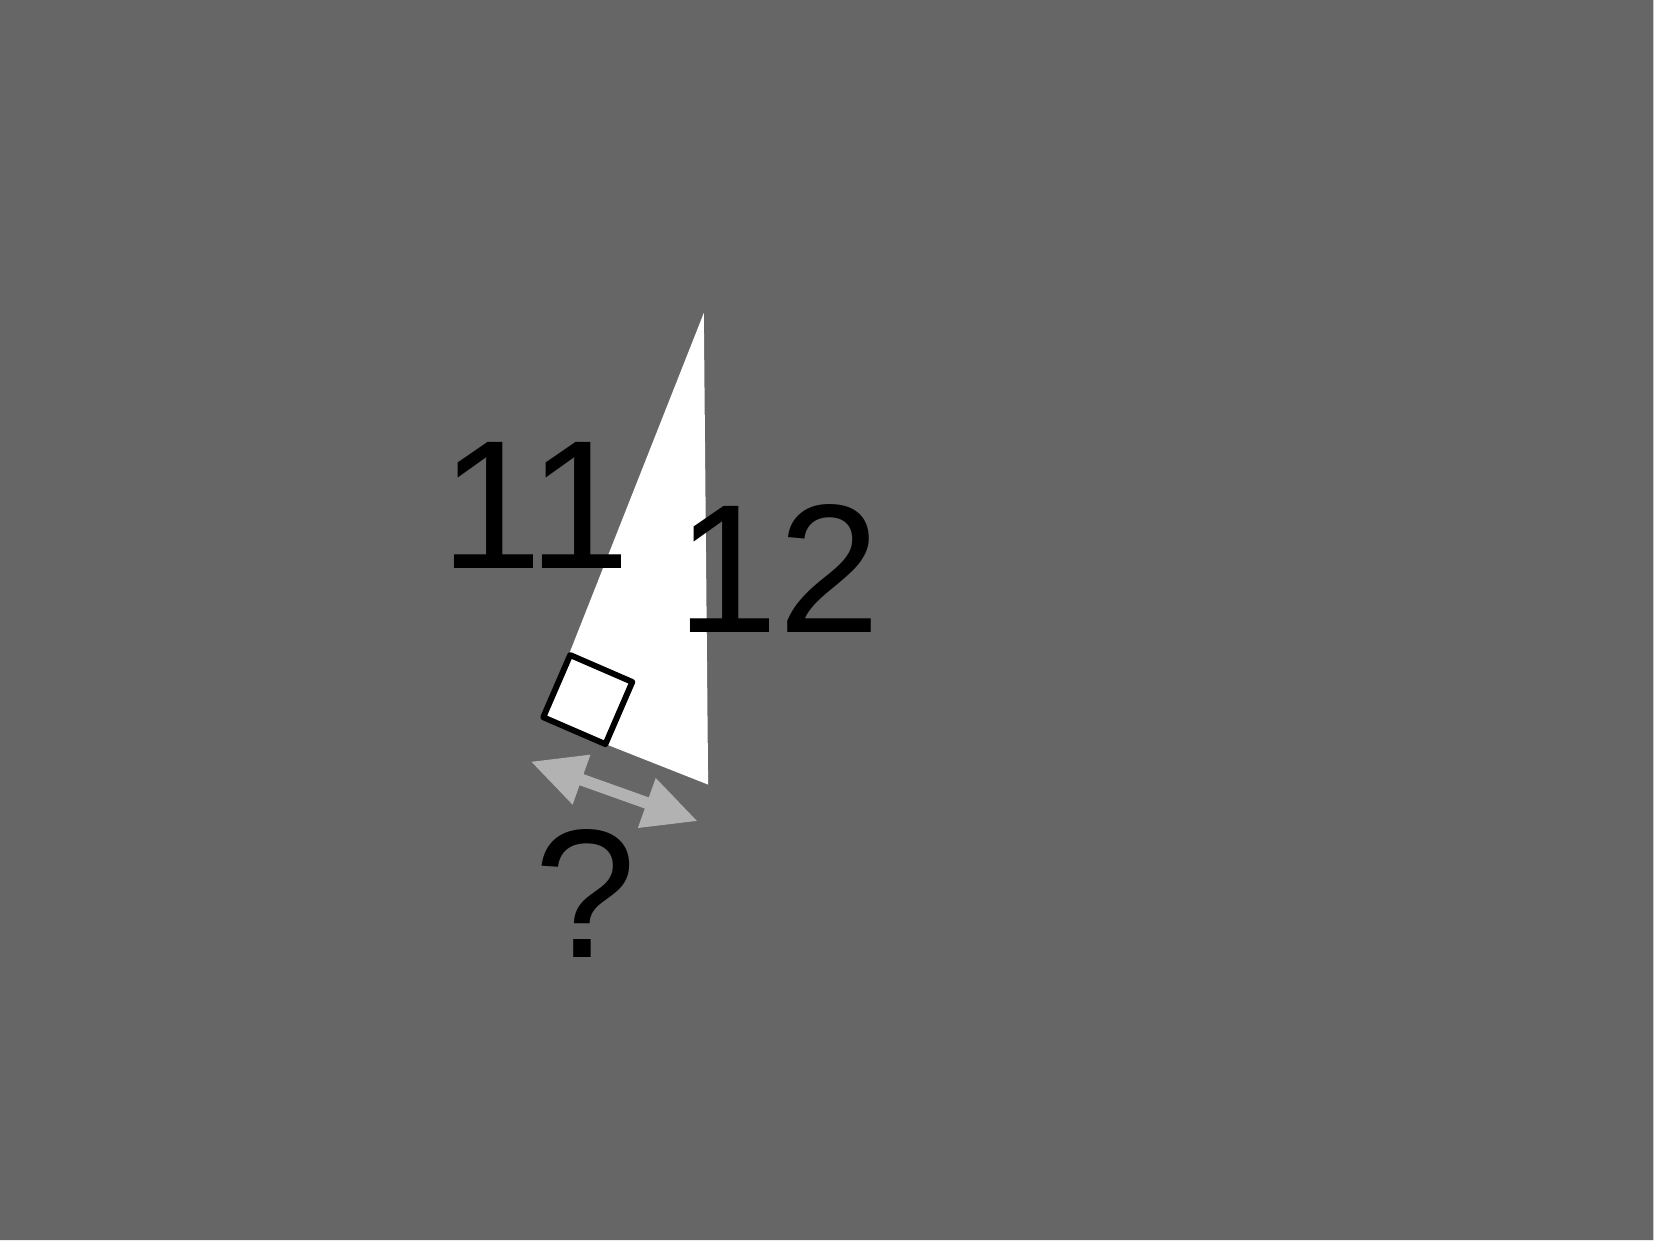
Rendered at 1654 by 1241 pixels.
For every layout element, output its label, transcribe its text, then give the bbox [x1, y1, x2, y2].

text_box ? [519, 784, 650, 1005]
text_box 11 [425, 395, 662, 616]
text_box 12 [661, 459, 922, 680]
text_box [0, 0, 1654, 1241]
